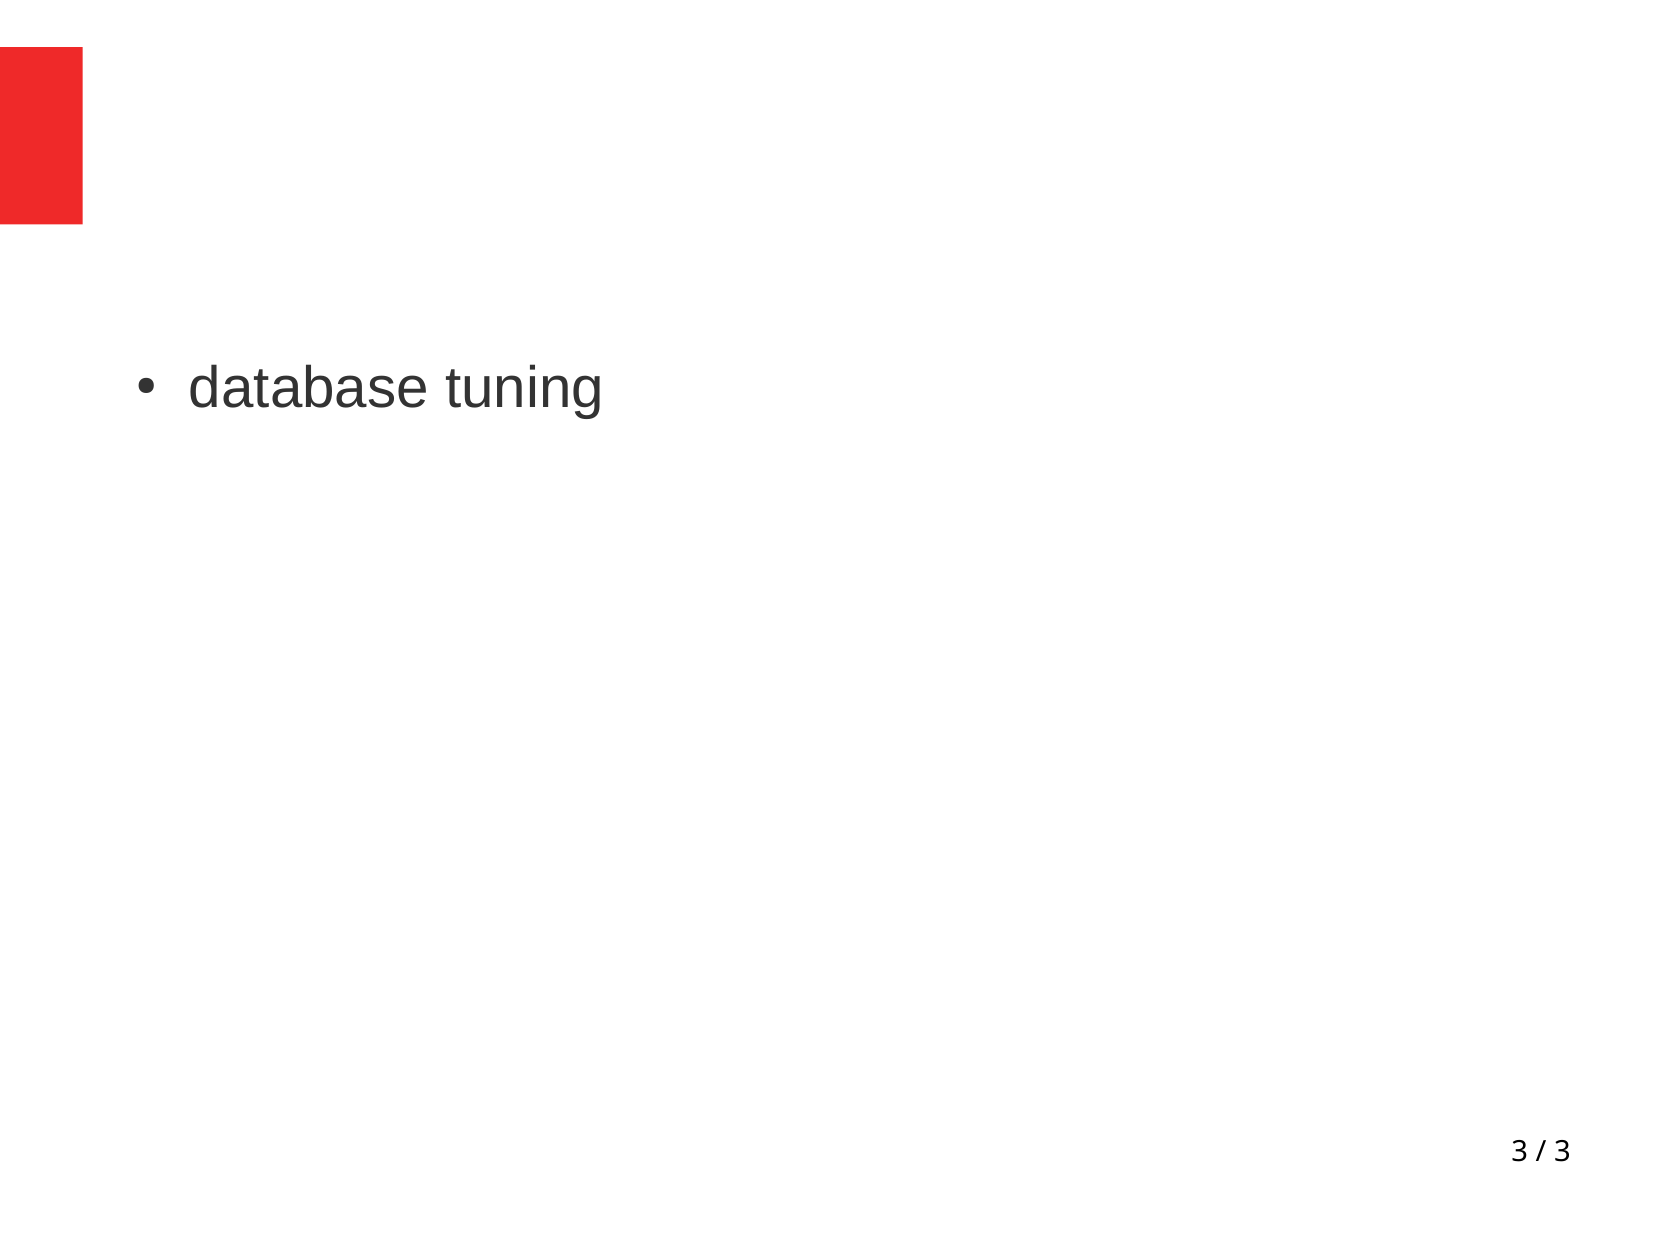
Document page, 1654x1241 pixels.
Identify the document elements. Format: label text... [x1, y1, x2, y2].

list database tuning [118, 354, 1536, 1074]
